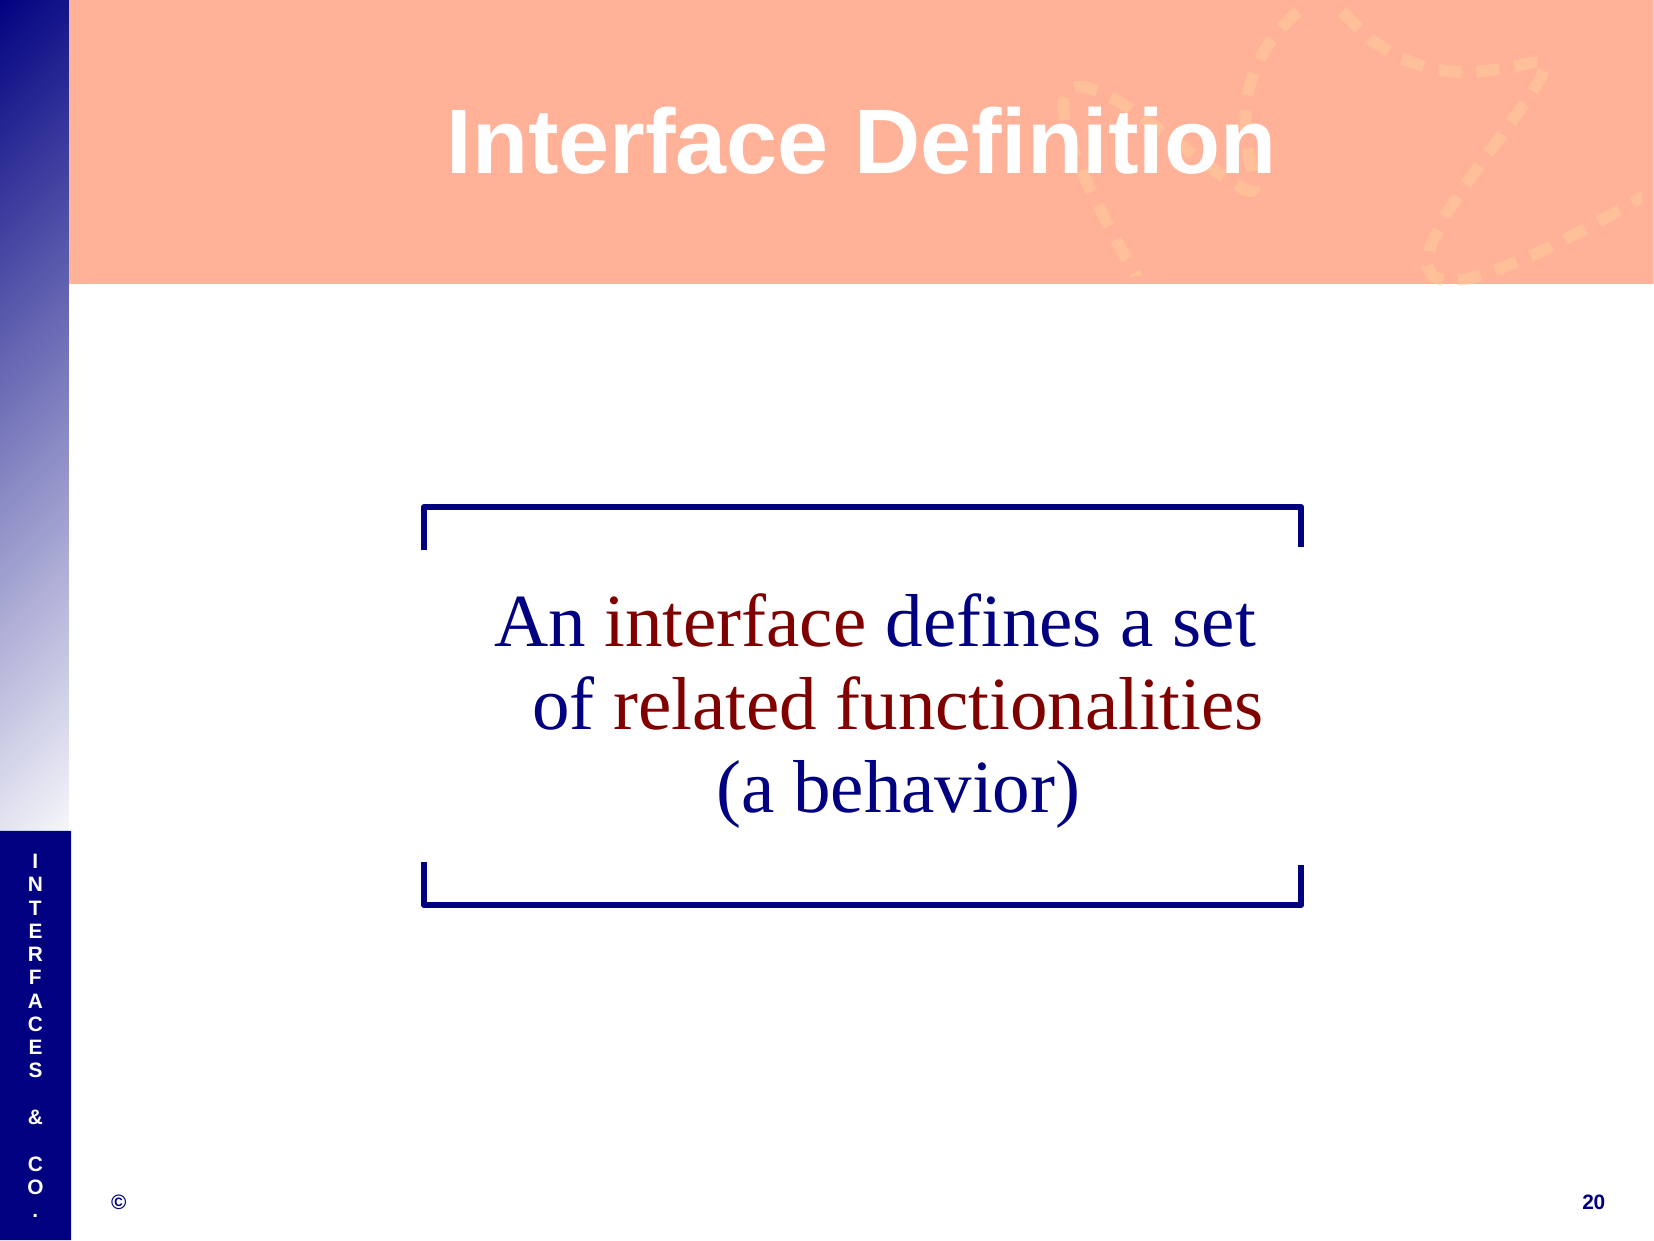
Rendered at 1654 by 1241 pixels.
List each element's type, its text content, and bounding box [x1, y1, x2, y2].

text_box I N T E R F A C E S & C O . [0, 830, 71, 1241]
title Interface Definition [108, 37, 1617, 246]
text_box An interface defines a set of related functionalities (a behavior) [439, 478, 1286, 931]
